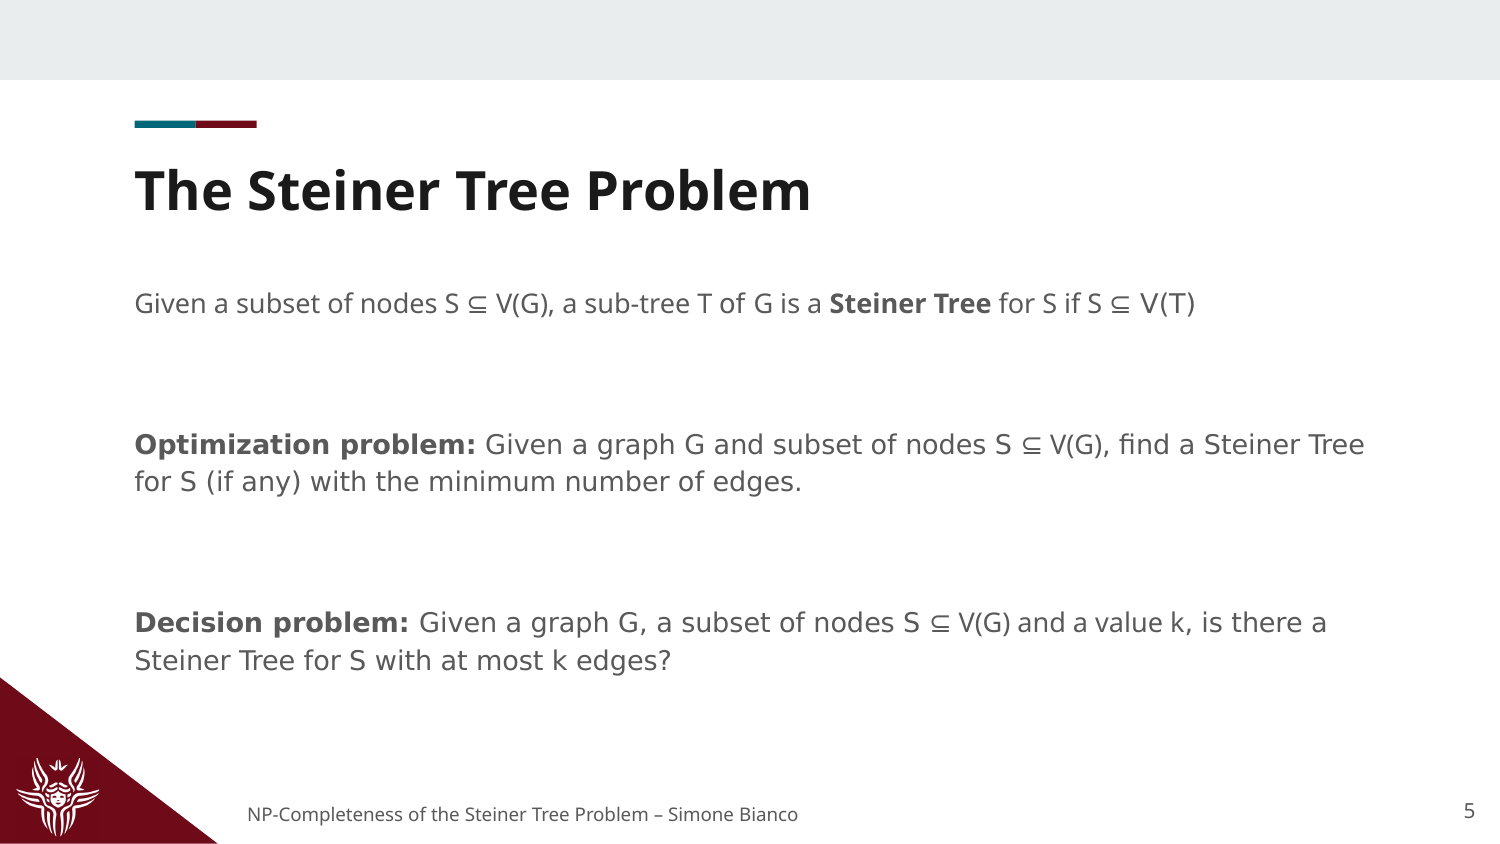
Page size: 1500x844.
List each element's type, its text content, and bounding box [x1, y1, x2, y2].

list Given a subset of nodes S ⊆ V(G), a sub-tree T of G is a Steiner Tree for S if S ⊆ V(T) Optimization problem: Given a graph G and subset of nodes S ⊆ V(G), find a Steiner Tree for S (if any) with the minimum number of edges. Decision problem: Given a graph G, a subset of nodes S ⊆ V(G) and a value k, is there a Steiner Tree for S with at most k edges? [119, 266, 1418, 637]
subtitle NP-Completeness of the Steiner Tree Problem – Simone Bianco [232, 783, 1193, 839]
title The Steiner Tree Problem [119, 141, 1381, 230]
slide_number <number> [1400, 779, 1491, 844]
picture [16, 758, 100, 839]
